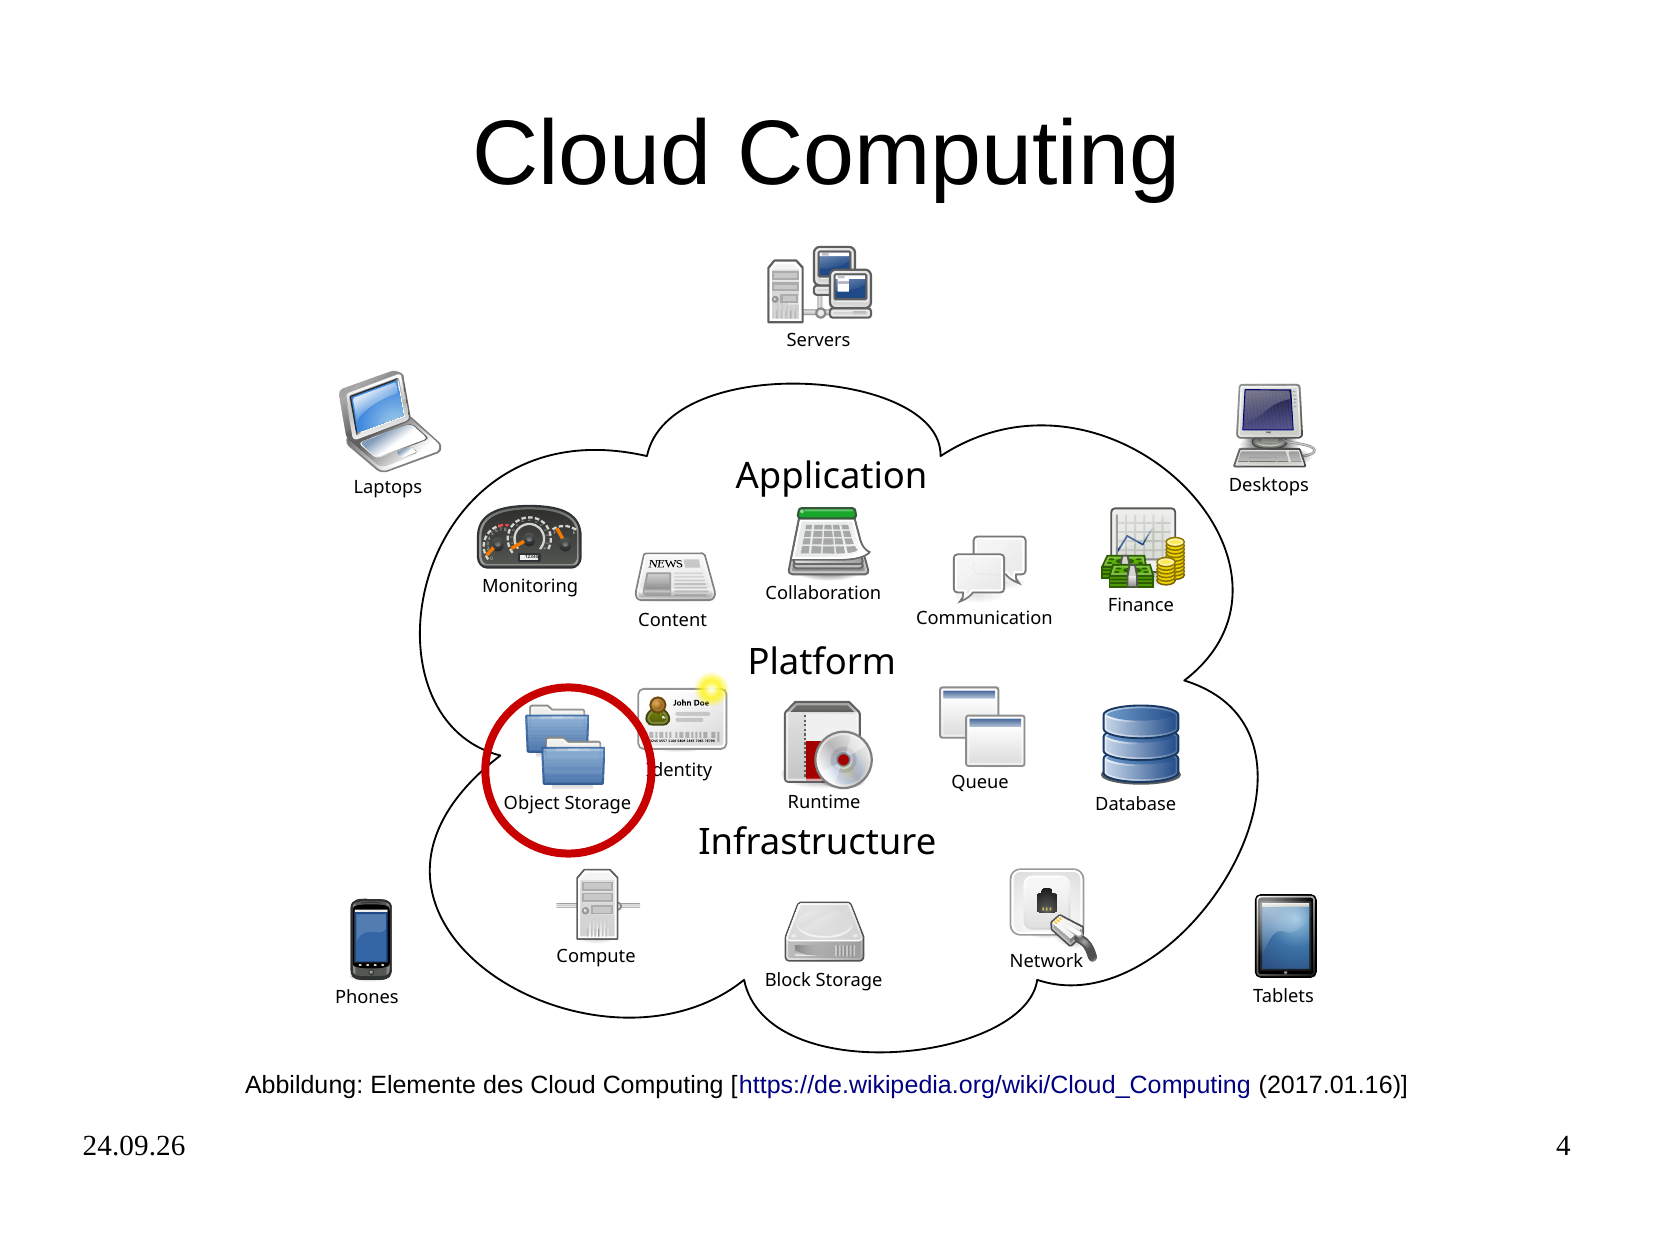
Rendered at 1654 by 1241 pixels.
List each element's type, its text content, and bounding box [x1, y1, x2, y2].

picture [327, 236, 1327, 1063]
title Cloud Computing [82, 49, 1571, 257]
text_box Abbildung: Elemente des Cloud Computing [https://de.wikipedia.org/wiki/Cloud_Computing (2017.01.16)] [230, 1062, 1424, 1106]
